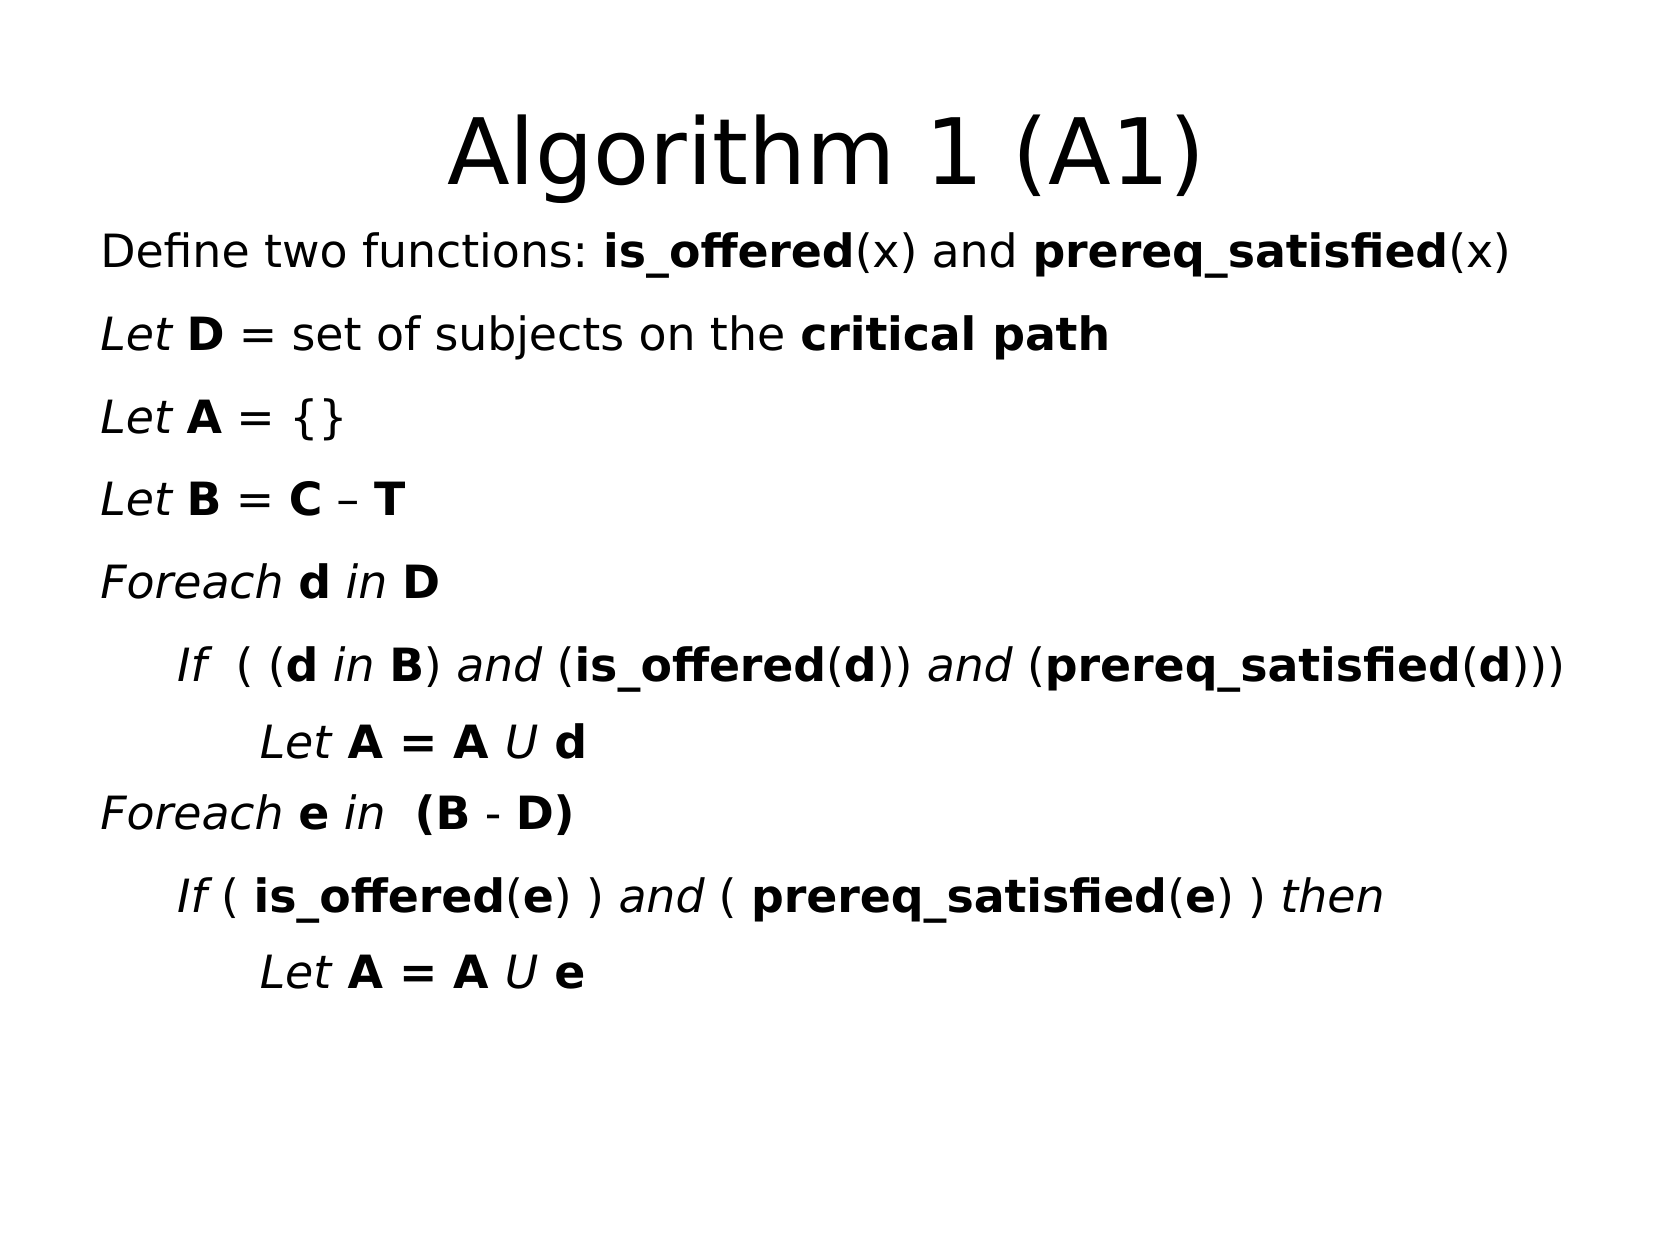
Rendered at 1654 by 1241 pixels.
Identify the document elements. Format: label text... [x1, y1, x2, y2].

list Define two functions: is_offered(x) and prereq_satisfied(x) Let D = set of subjects on the critical path Let A = {} Let B = C – T Foreach d in D If ( (d in B) and (is_offered(d)) and (prereq_satisfied(d))) Let A = A U d Foreach e in (B - D) If ( is_offered(e) ) and ( prereq_satisfied(e) ) then Let A = A U e [82, 225, 1571, 1163]
title Algorithm 1 (A1) [82, 49, 1571, 225]
